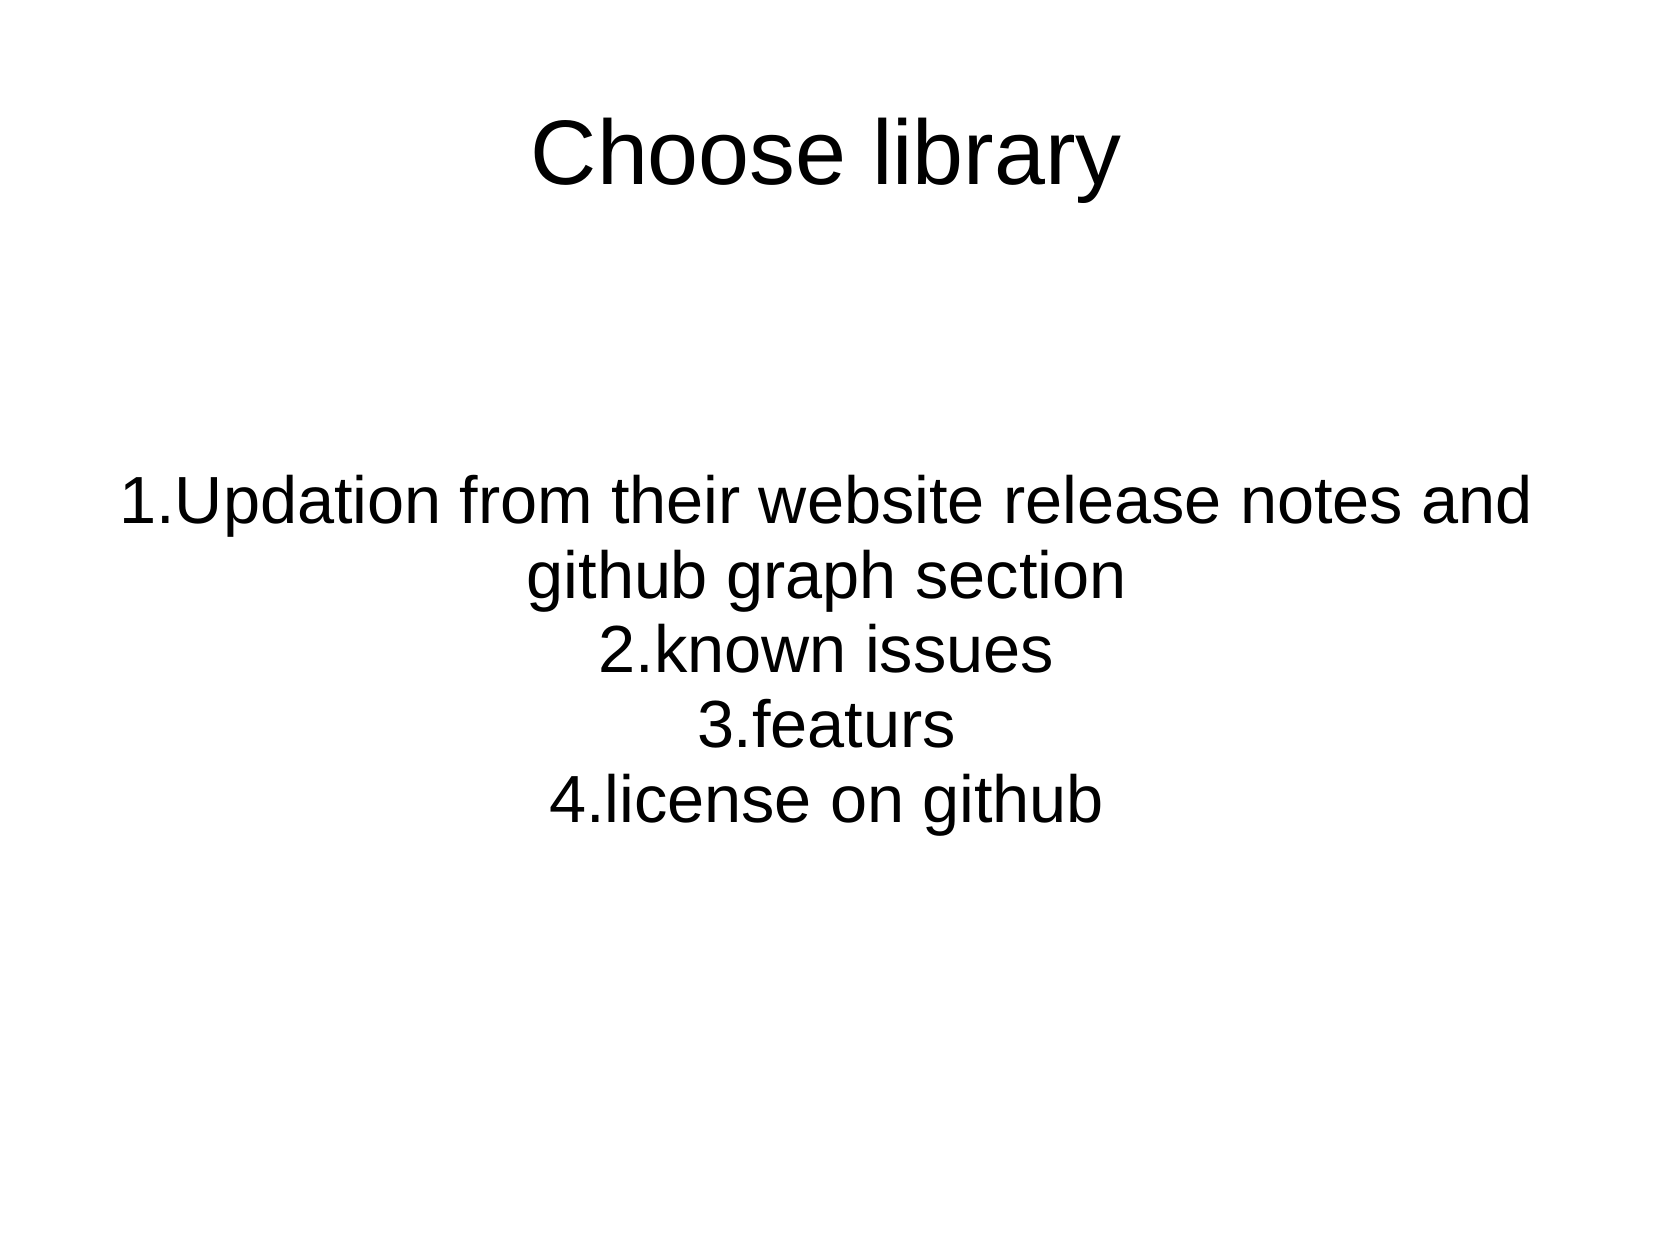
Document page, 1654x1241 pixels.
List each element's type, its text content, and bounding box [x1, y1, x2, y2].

subtitle 1.Updation from their website release notes and github graph section 2.known issues 3.featurs 4.license on github [82, 462, 1571, 837]
title Choose library [82, 49, 1571, 257]
